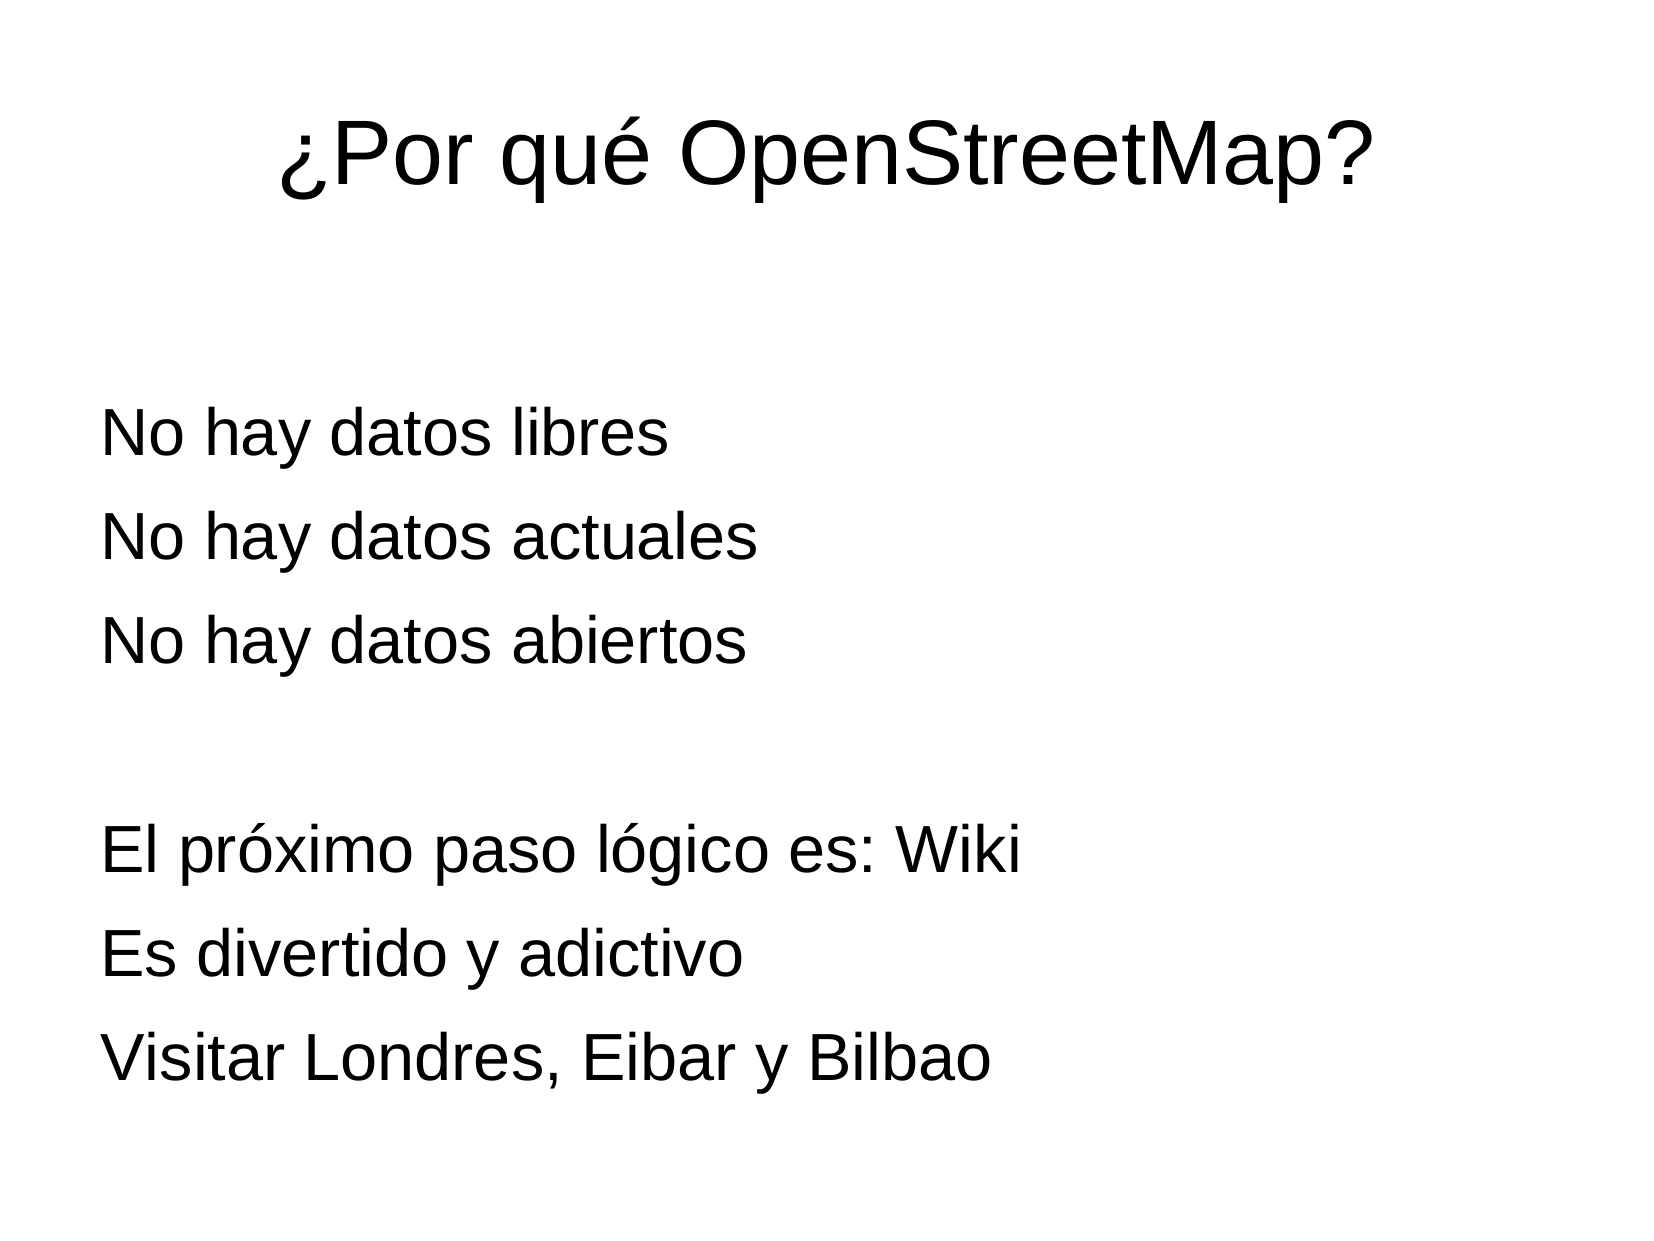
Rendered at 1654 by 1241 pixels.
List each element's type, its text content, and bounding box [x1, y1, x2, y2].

title ¿Por qué OpenStreetMap? [82, 56, 1571, 250]
list No hay datos libres No hay datos actuales No hay datos abiertos El próximo paso lógico es: Wiki Es divertido y adictivo Visitar Londres, Eibar y Bilbao [82, 290, 1506, 1096]
